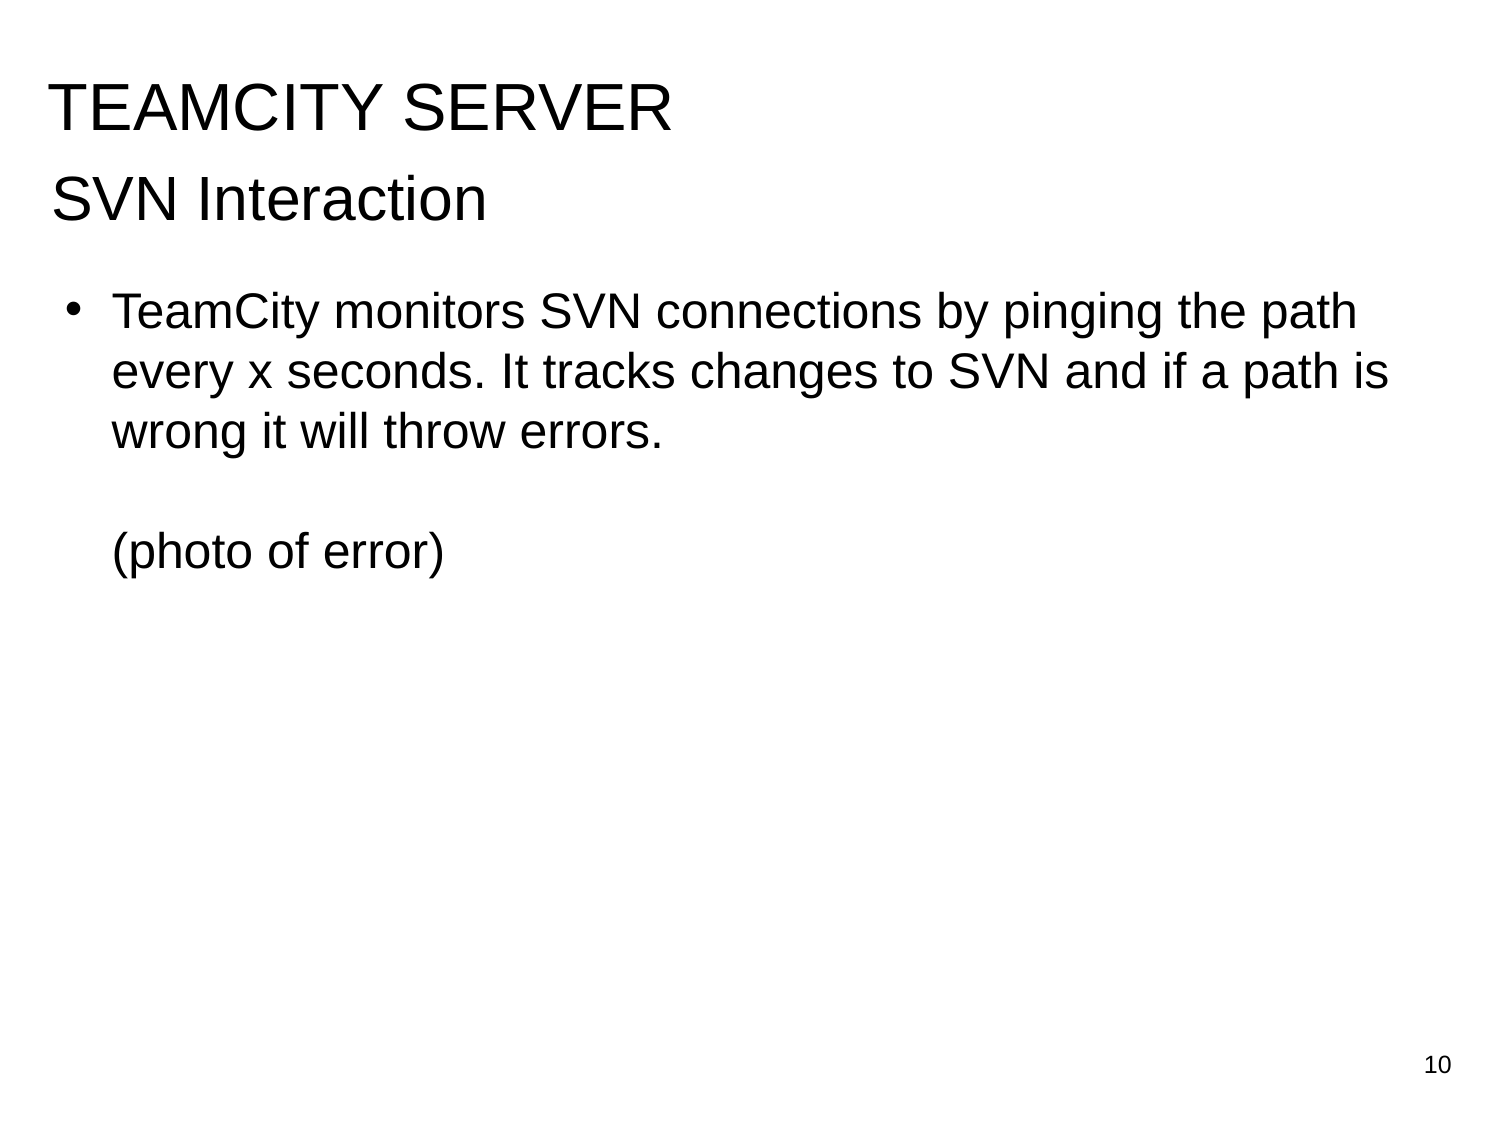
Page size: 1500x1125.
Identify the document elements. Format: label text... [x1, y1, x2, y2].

text_box TeamCity monitors SVN connections by pinging the path every x seconds. It tracks changes to SVN and if a path is wrong it will throw errors. (photo of error) [50, 270, 1450, 586]
list SVN Interaction [48, 150, 1452, 241]
slide_number <number> [1325, 1047, 1452, 1080]
title Teamcity server [48, 57, 1452, 150]
